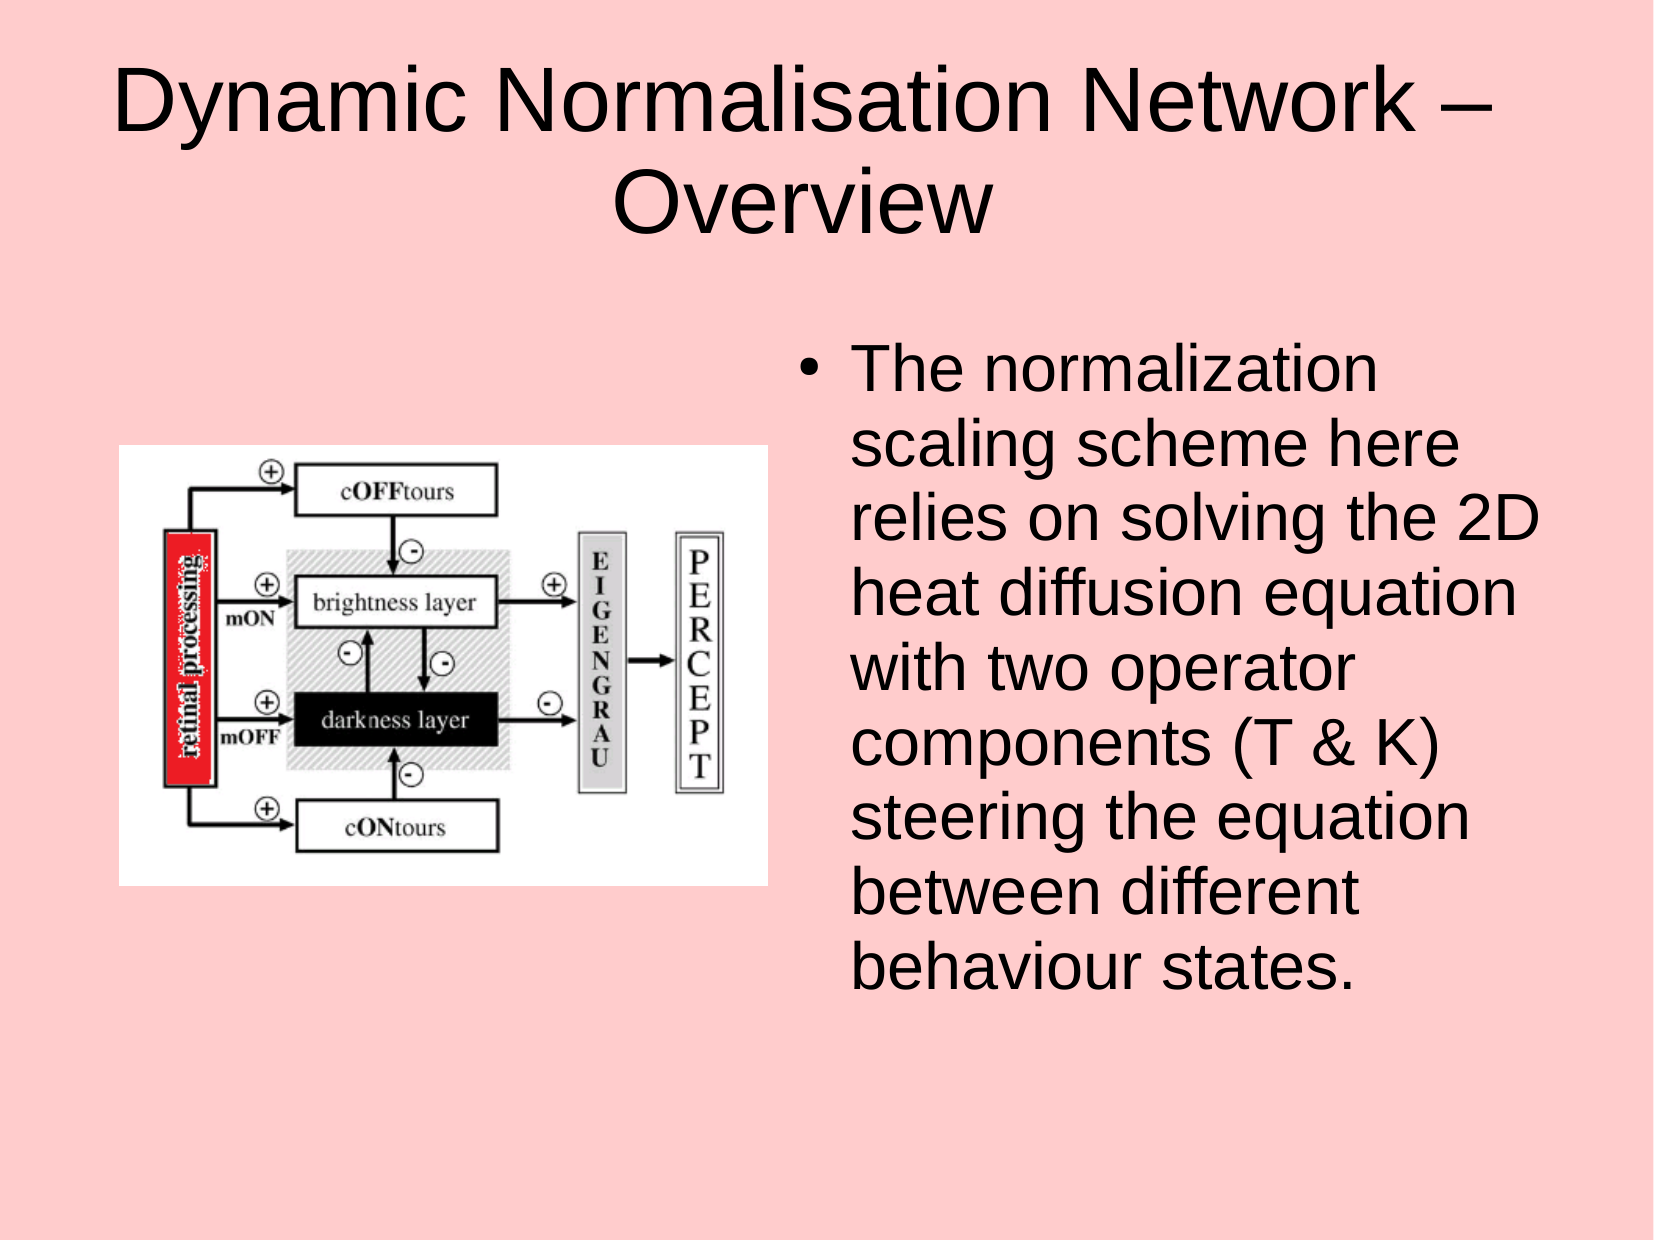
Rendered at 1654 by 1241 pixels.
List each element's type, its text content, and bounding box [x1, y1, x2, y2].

list The normalization scaling scheme here relies on solving the 2D heat diffusion equation with two operator components (T & K) steering the equation between different behaviour states. [779, 330, 1571, 1087]
picture [119, 445, 768, 886]
title Dynamic Normalisation Network – Overview [59, 47, 1548, 255]
